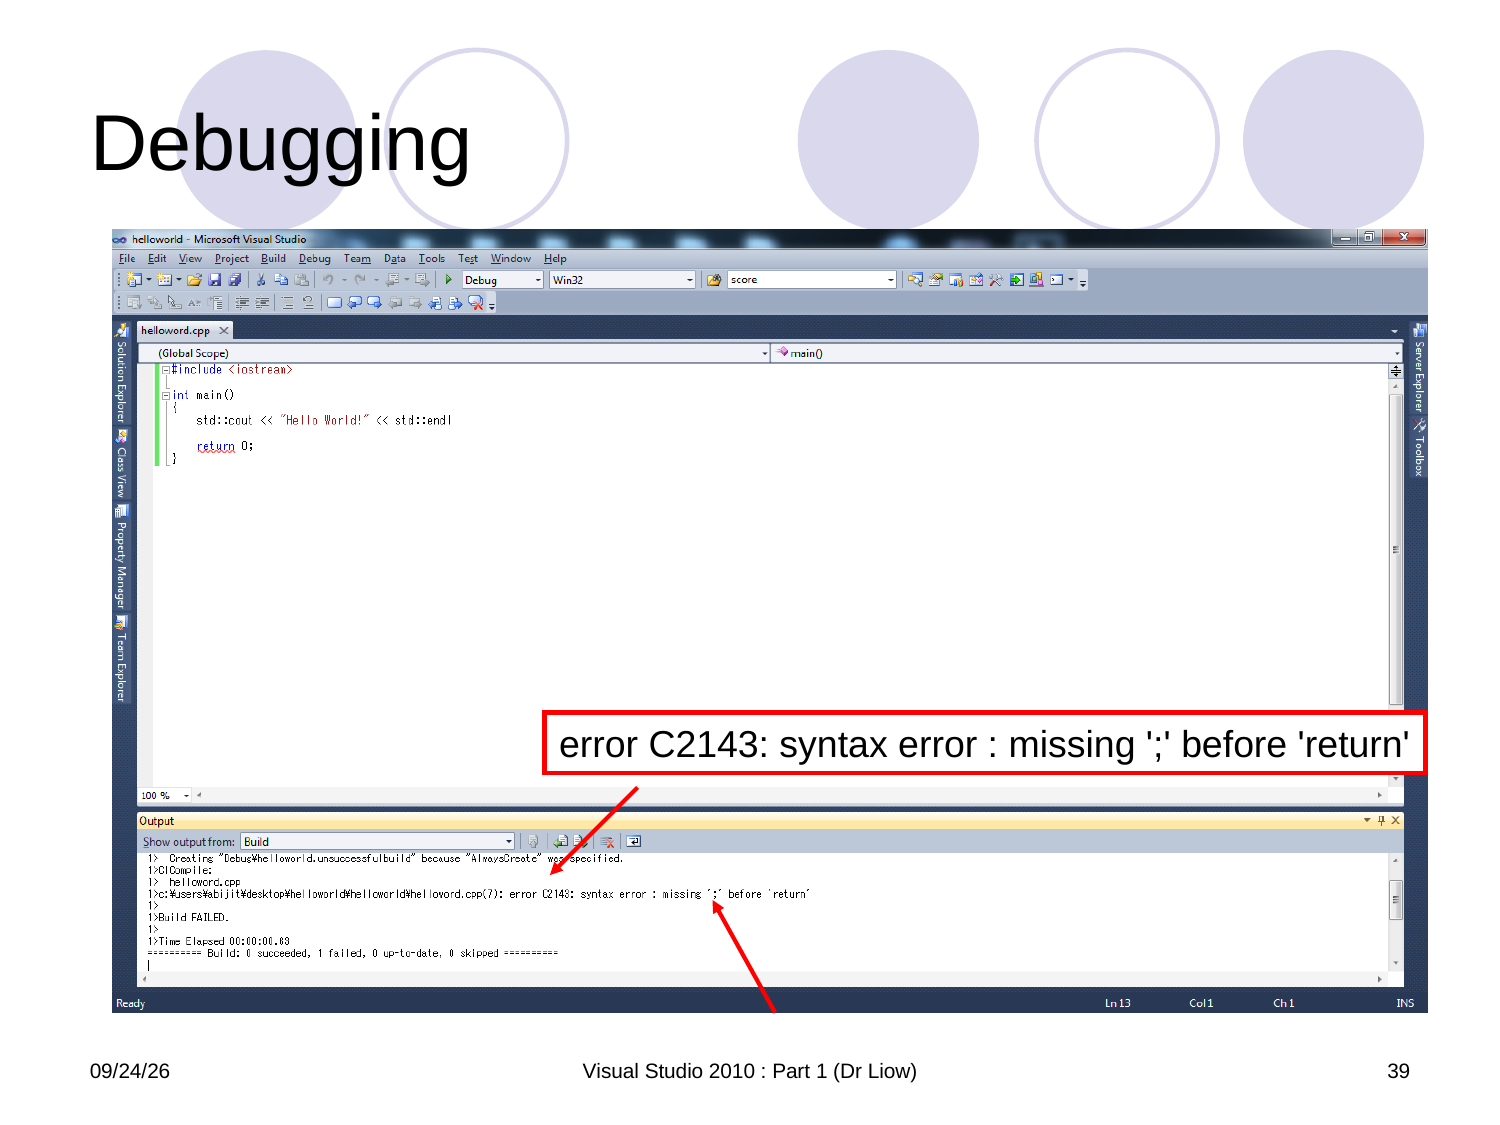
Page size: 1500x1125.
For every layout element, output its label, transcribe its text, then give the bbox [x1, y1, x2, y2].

picture [112, 229, 1428, 1013]
text_box Visual Studio 2010 : Part 1 (Dr Liow) [512, 1049, 988, 1101]
text_box error C2143: syntax error : missing ';' before 'return' [544, 712, 1426, 773]
text_box 08/22/12 [74, 1049, 426, 1101]
text_box <number> [1074, 1049, 1426, 1101]
title Debugging [75, 45, 1426, 233]
